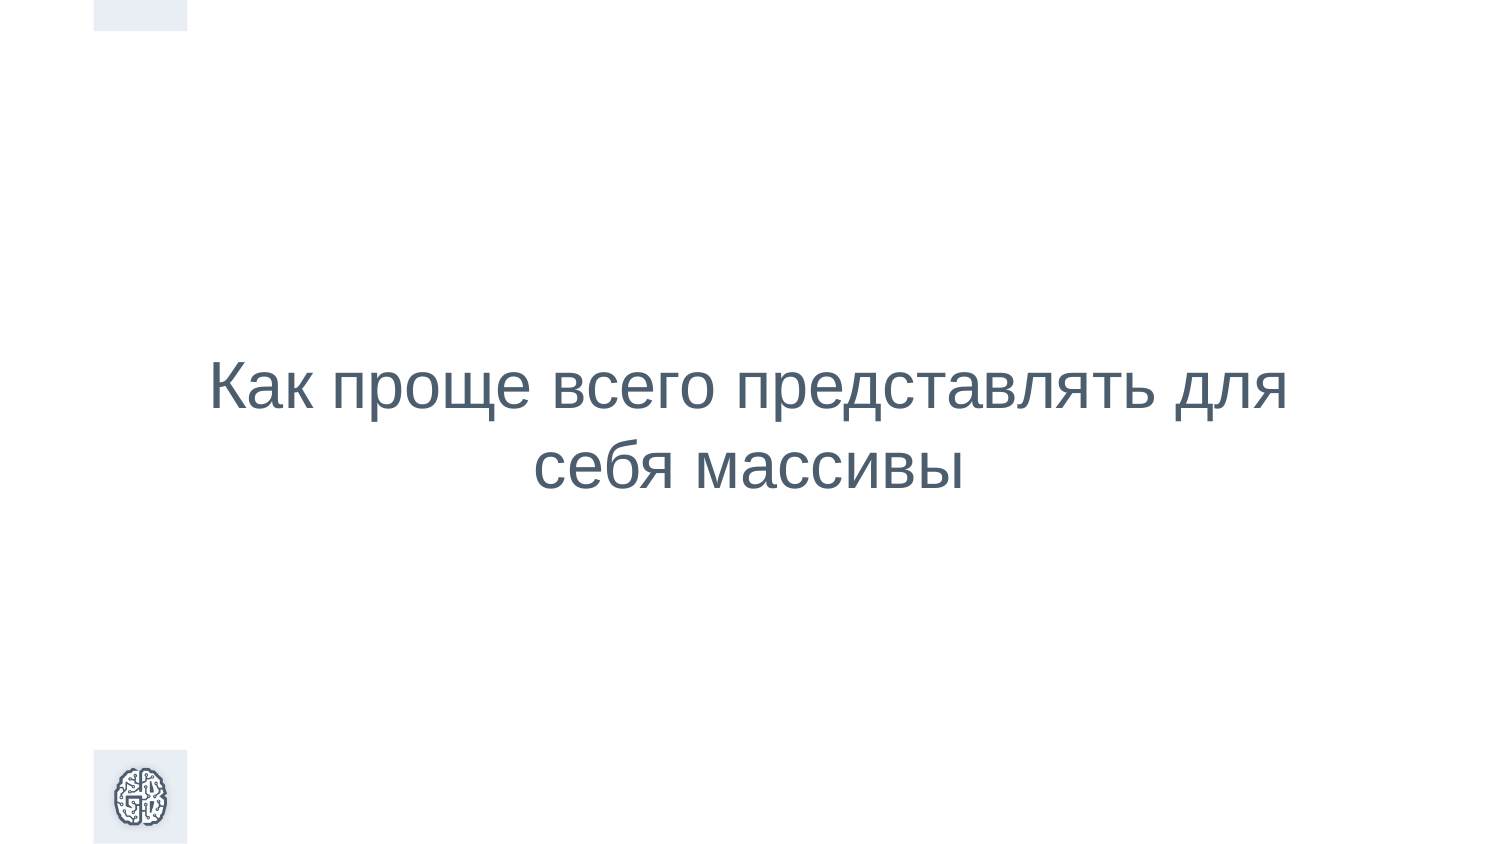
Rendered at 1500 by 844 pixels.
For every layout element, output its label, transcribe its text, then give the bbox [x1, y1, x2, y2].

text_box Как проще всего представлять для себя массивы [187, 93, 1312, 750]
picture [106, 760, 175, 834]
